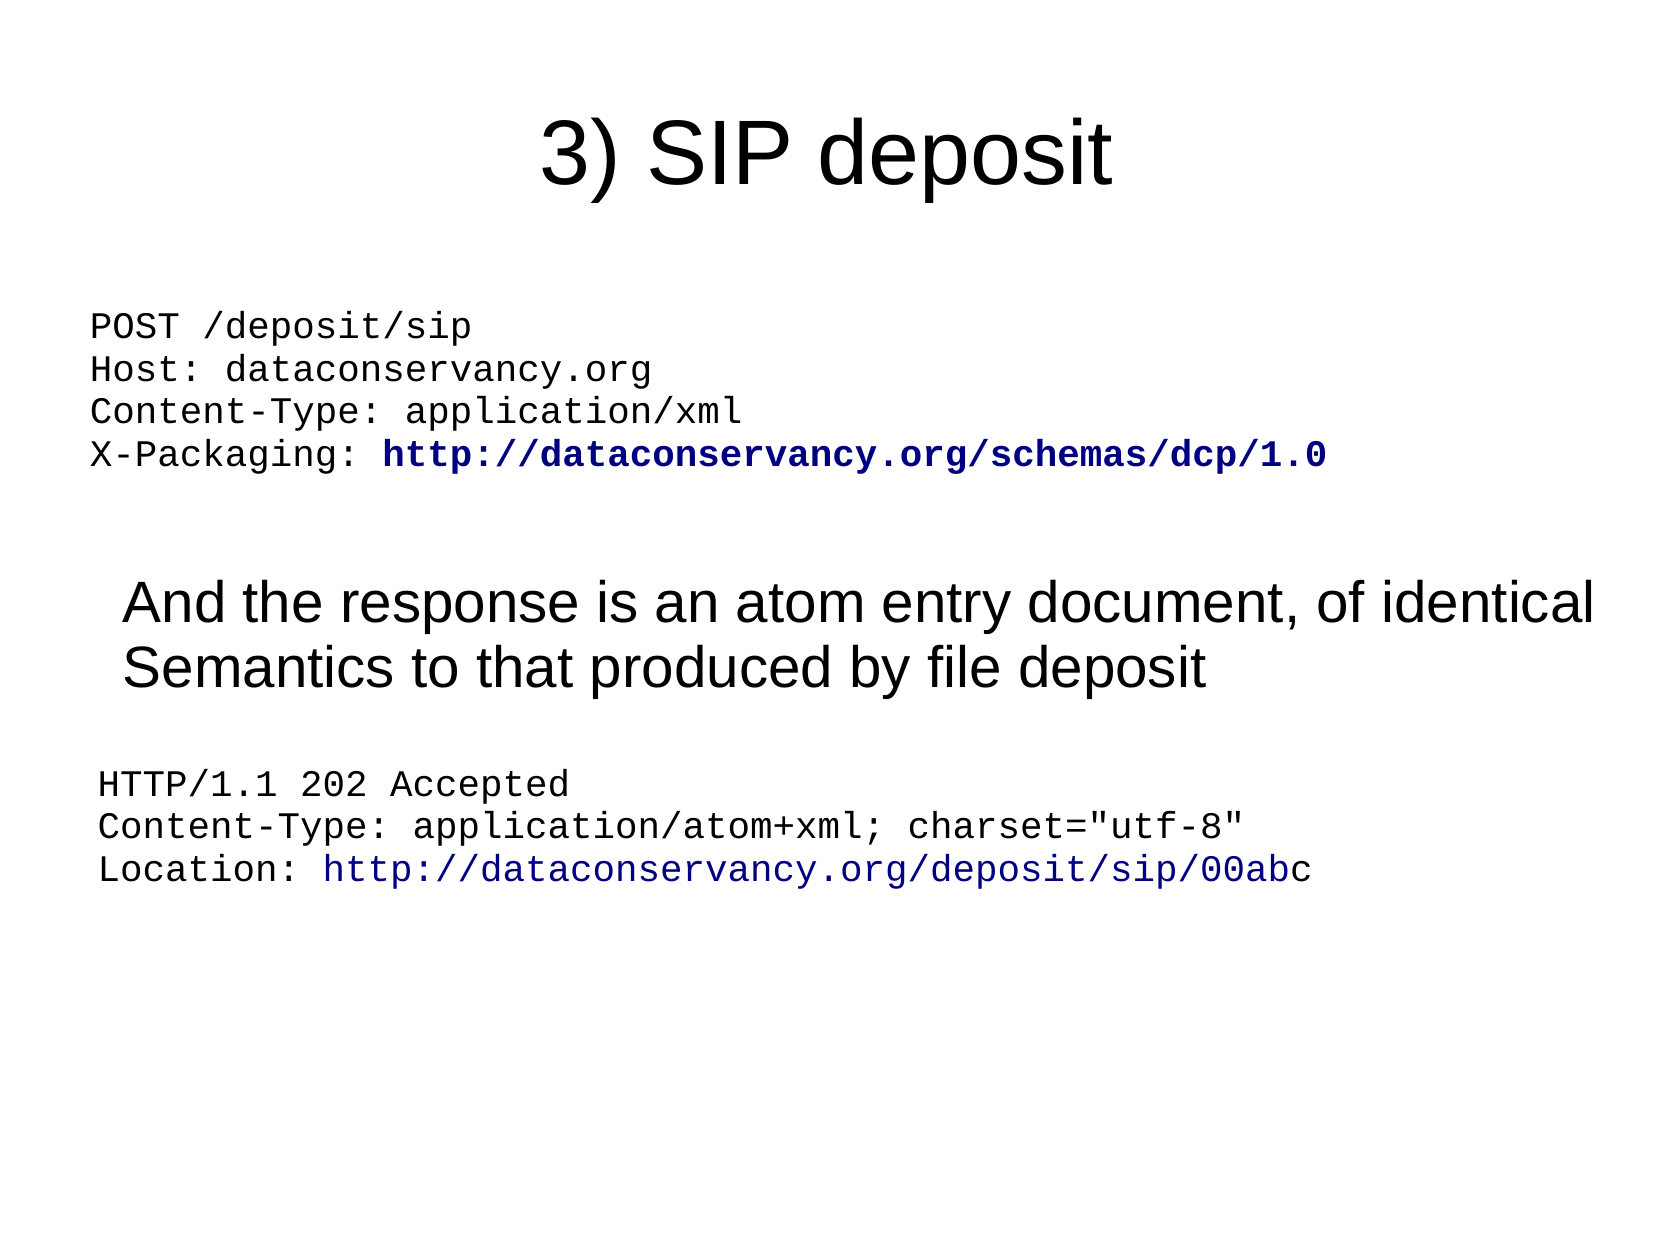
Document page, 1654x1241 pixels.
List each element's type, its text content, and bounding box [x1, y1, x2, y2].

text_box POST /deposit/sip Host: dataconservancy.org Content-Type: application/xml X-Packaging: http://dataconservancy.org/schemas/dcp/1.0 [75, 300, 1351, 526]
title 3) SIP deposit [82, 56, 1571, 250]
text_box And the response is an atom entry document, of identical Semantics to that produced by file deposit [108, 562, 1613, 708]
text_box HTTP/1.1 202 Accepted Content-Type: application/atom+xml; charset="utf-8" Location: http://dataconservancy.org/deposit/sip/00abc [82, 757, 1351, 901]
